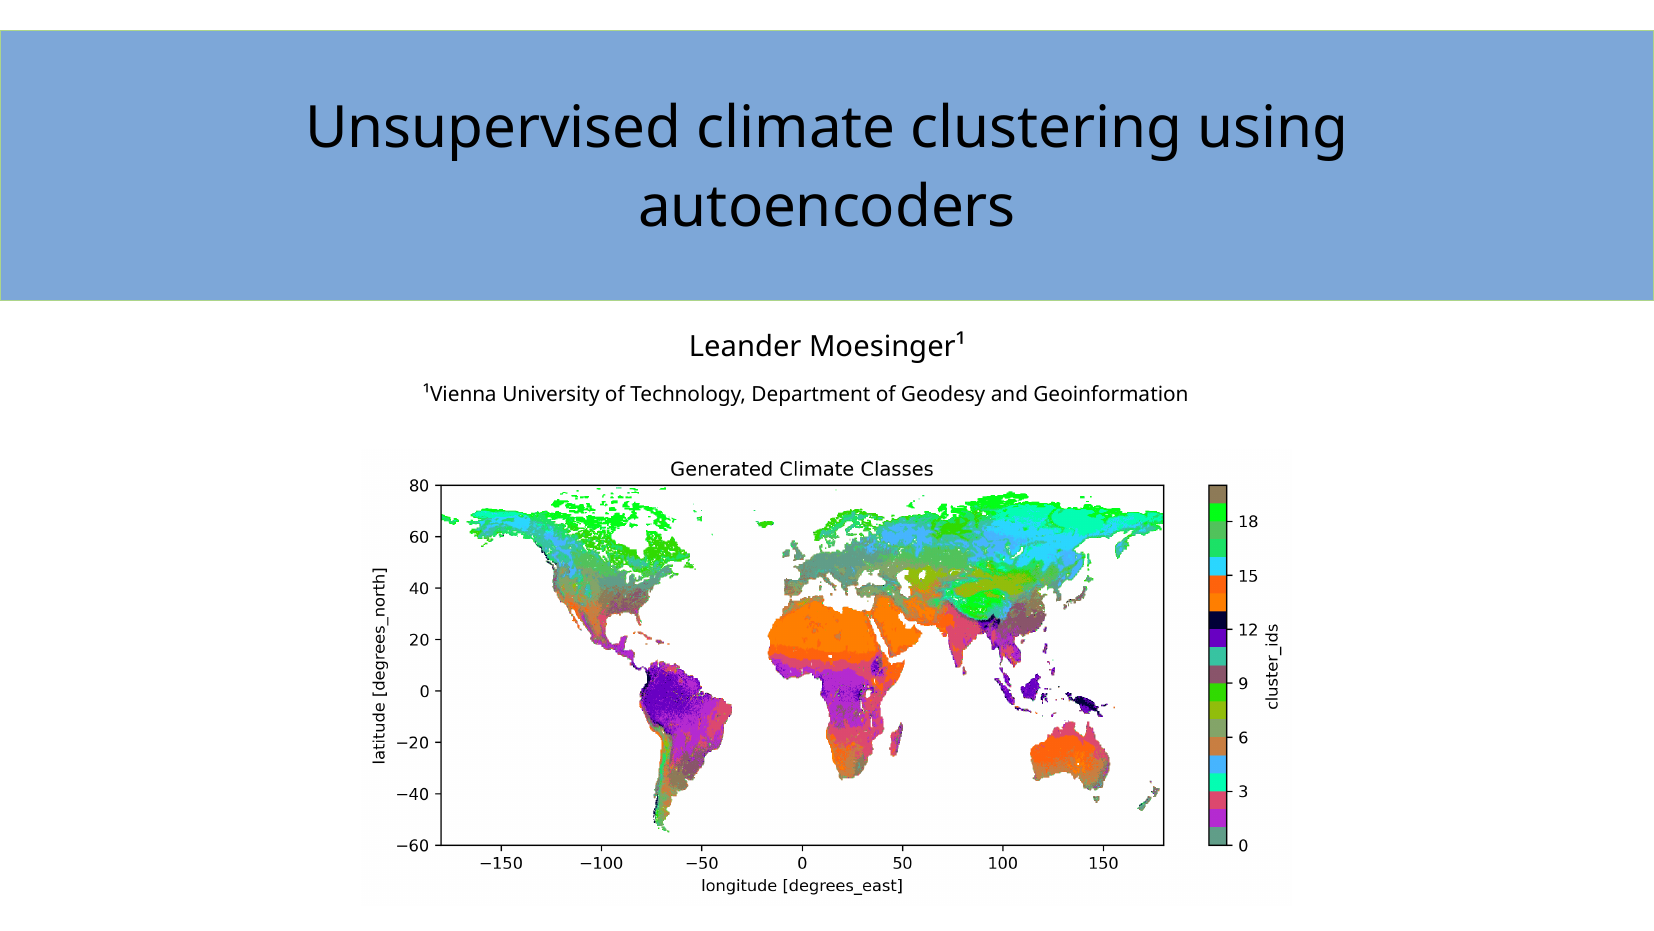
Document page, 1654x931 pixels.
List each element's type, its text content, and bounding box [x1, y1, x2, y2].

text_box ¹Vienna University of Technology, Department of Geodesy and Geoinformation [408, 371, 1254, 443]
title Unsupervised climate clustering using autoencoders [271, 42, 1382, 288]
text_box Leander Moesinger¹ [255, 317, 1400, 413]
picture [361, 449, 1292, 906]
